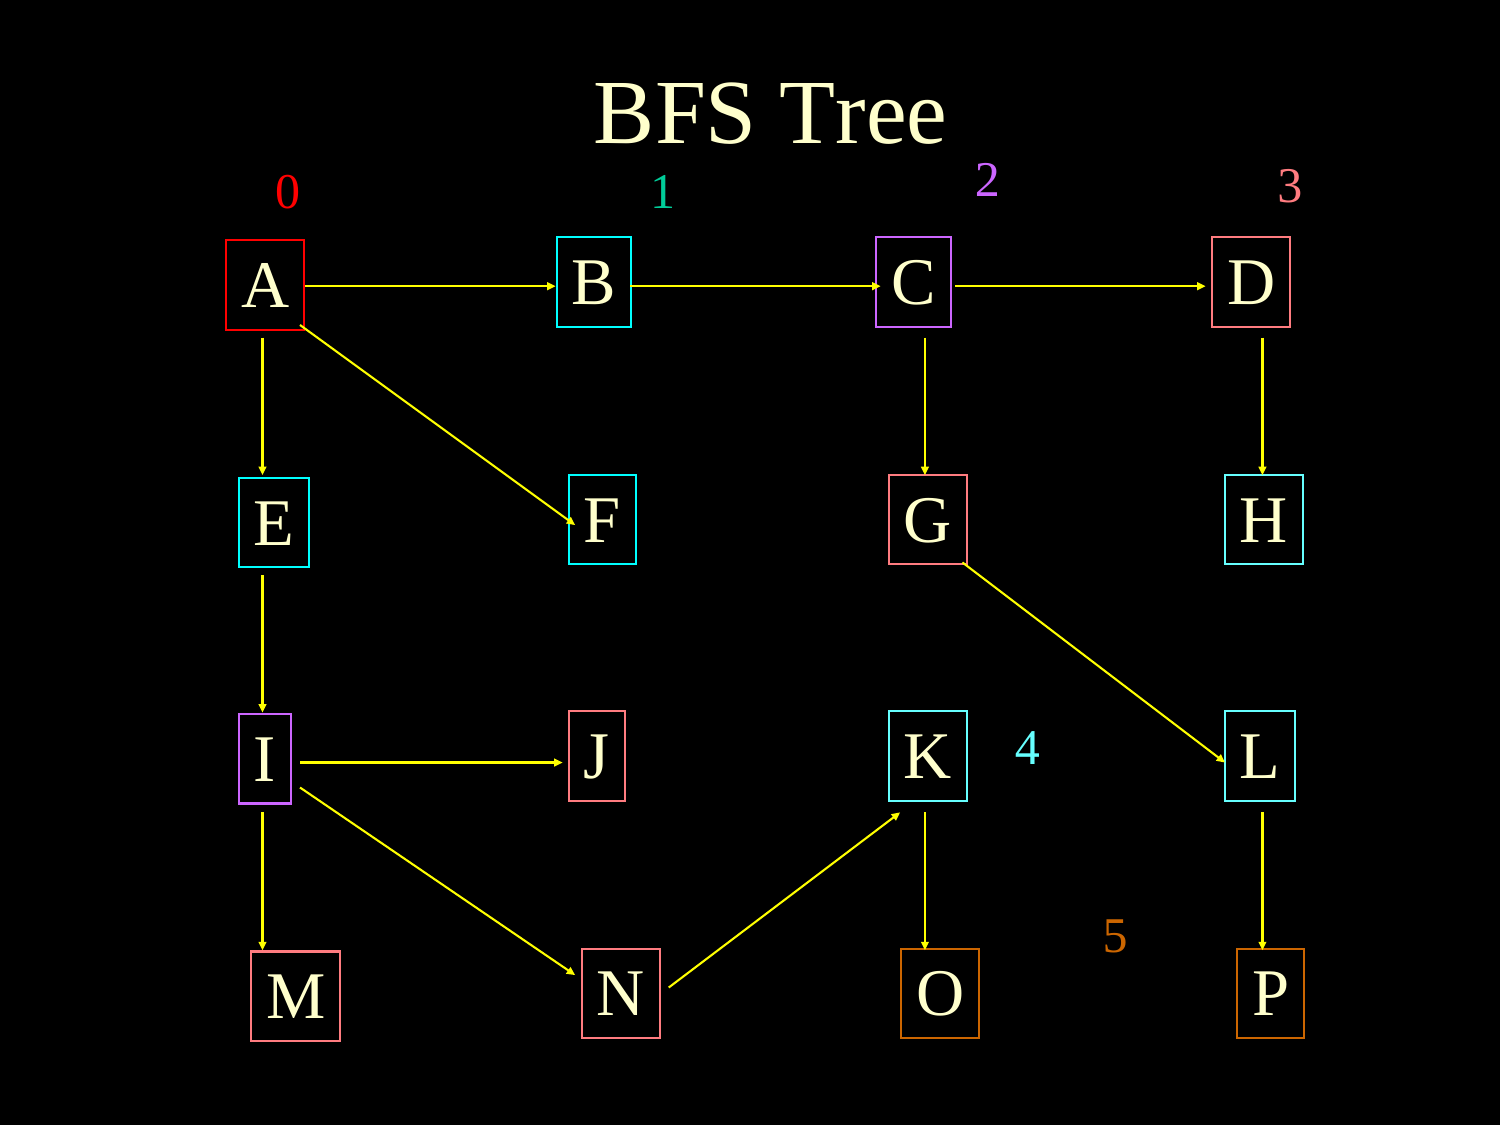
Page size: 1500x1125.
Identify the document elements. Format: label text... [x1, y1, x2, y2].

text_box 2 [960, 144, 1015, 215]
text_box 1 [635, 156, 690, 228]
text_box J [569, 711, 625, 801]
text_box E [238, 477, 310, 568]
text_box F [569, 474, 636, 565]
text_box I [238, 713, 291, 804]
text_box 4 [1000, 712, 1055, 784]
text_box 0 [260, 156, 315, 228]
text_box H [1224, 474, 1303, 565]
text_box M [251, 951, 341, 1042]
text_box L [1224, 711, 1296, 801]
text_box O [901, 948, 980, 1039]
text_box 3 [1262, 149, 1318, 221]
text_box D [1212, 237, 1291, 327]
text_box B [556, 237, 632, 327]
title BFS Tree [42, 37, 1500, 188]
text_box A [226, 240, 305, 330]
text_box P [1237, 948, 1305, 1039]
text_box N [581, 948, 660, 1039]
text_box C [876, 237, 951, 327]
text_box 5 [1087, 899, 1143, 971]
text_box G [888, 474, 967, 565]
text_box K [888, 711, 967, 801]
